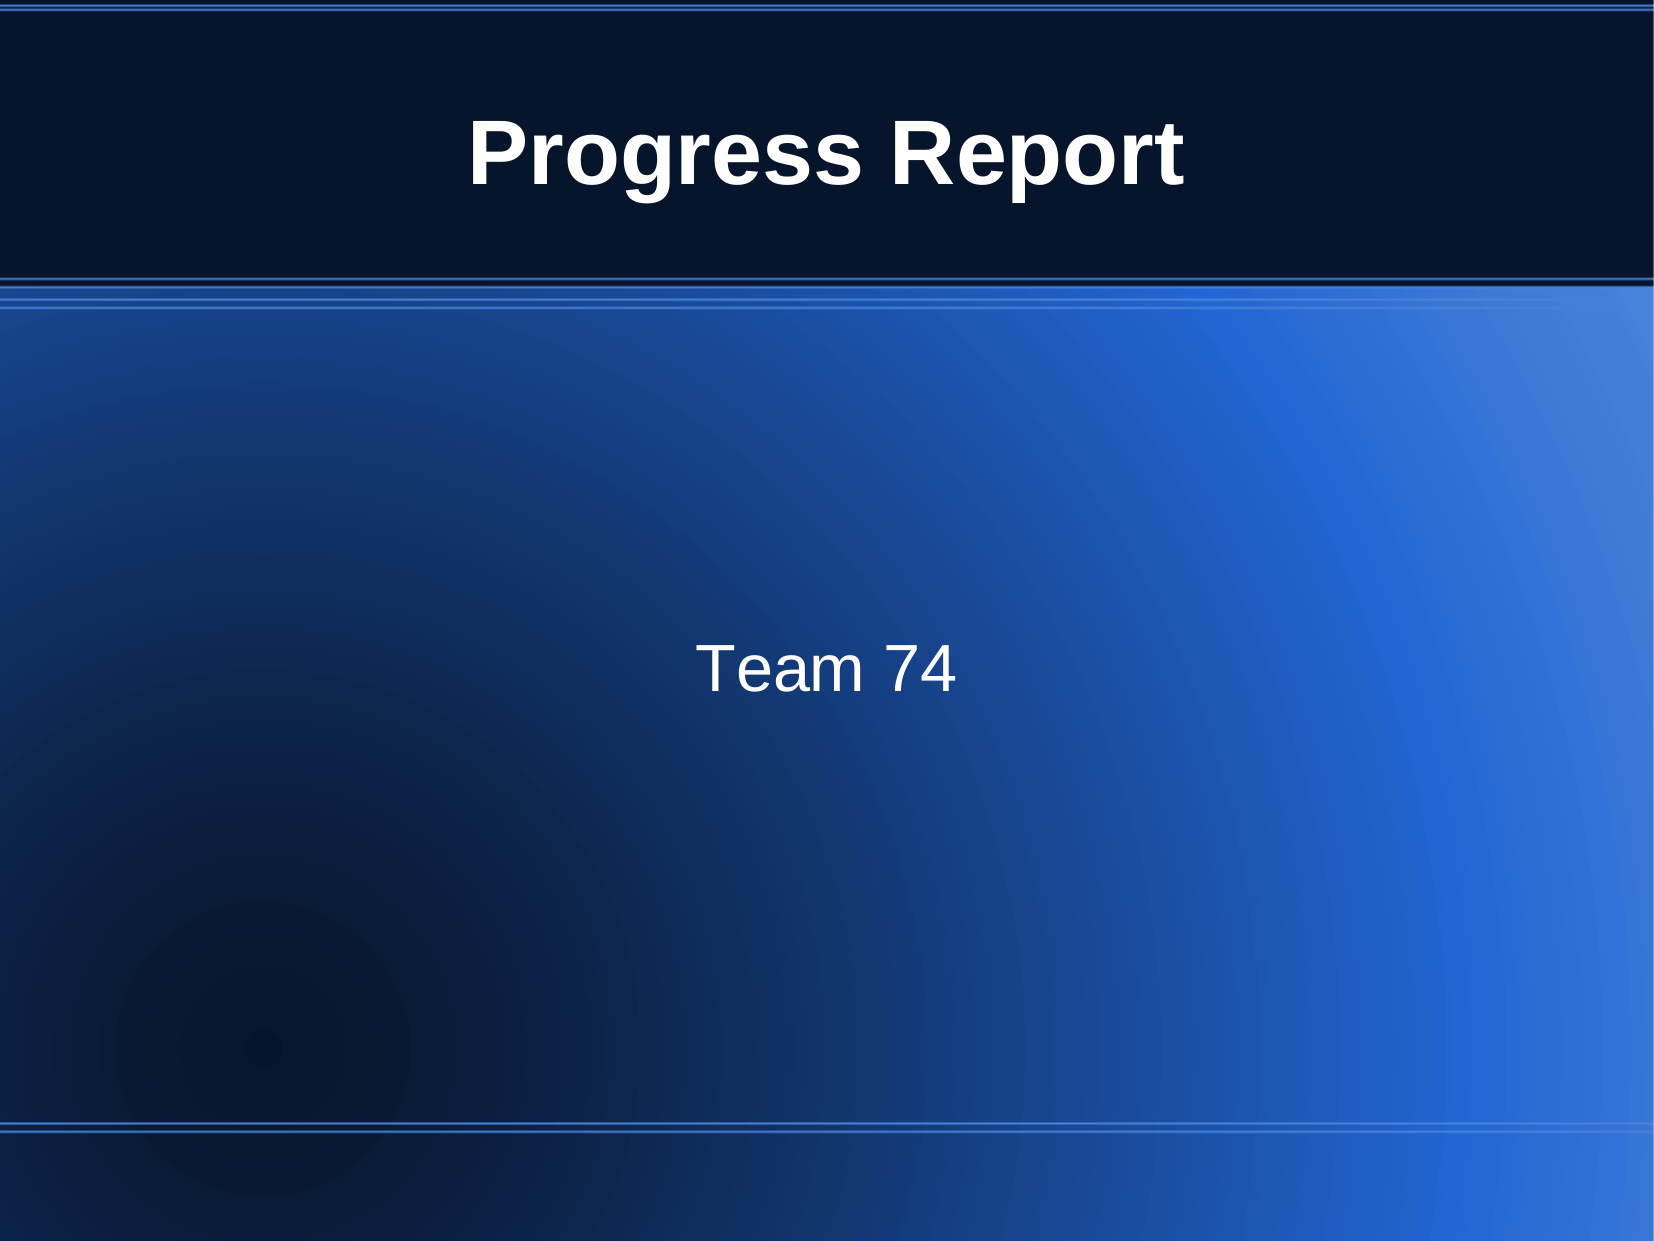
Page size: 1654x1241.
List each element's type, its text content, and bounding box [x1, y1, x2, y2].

picture [0, 0, 1654, 1241]
title Progress Report [82, 49, 1571, 257]
subtitle Team 74 [82, 355, 1571, 1058]
